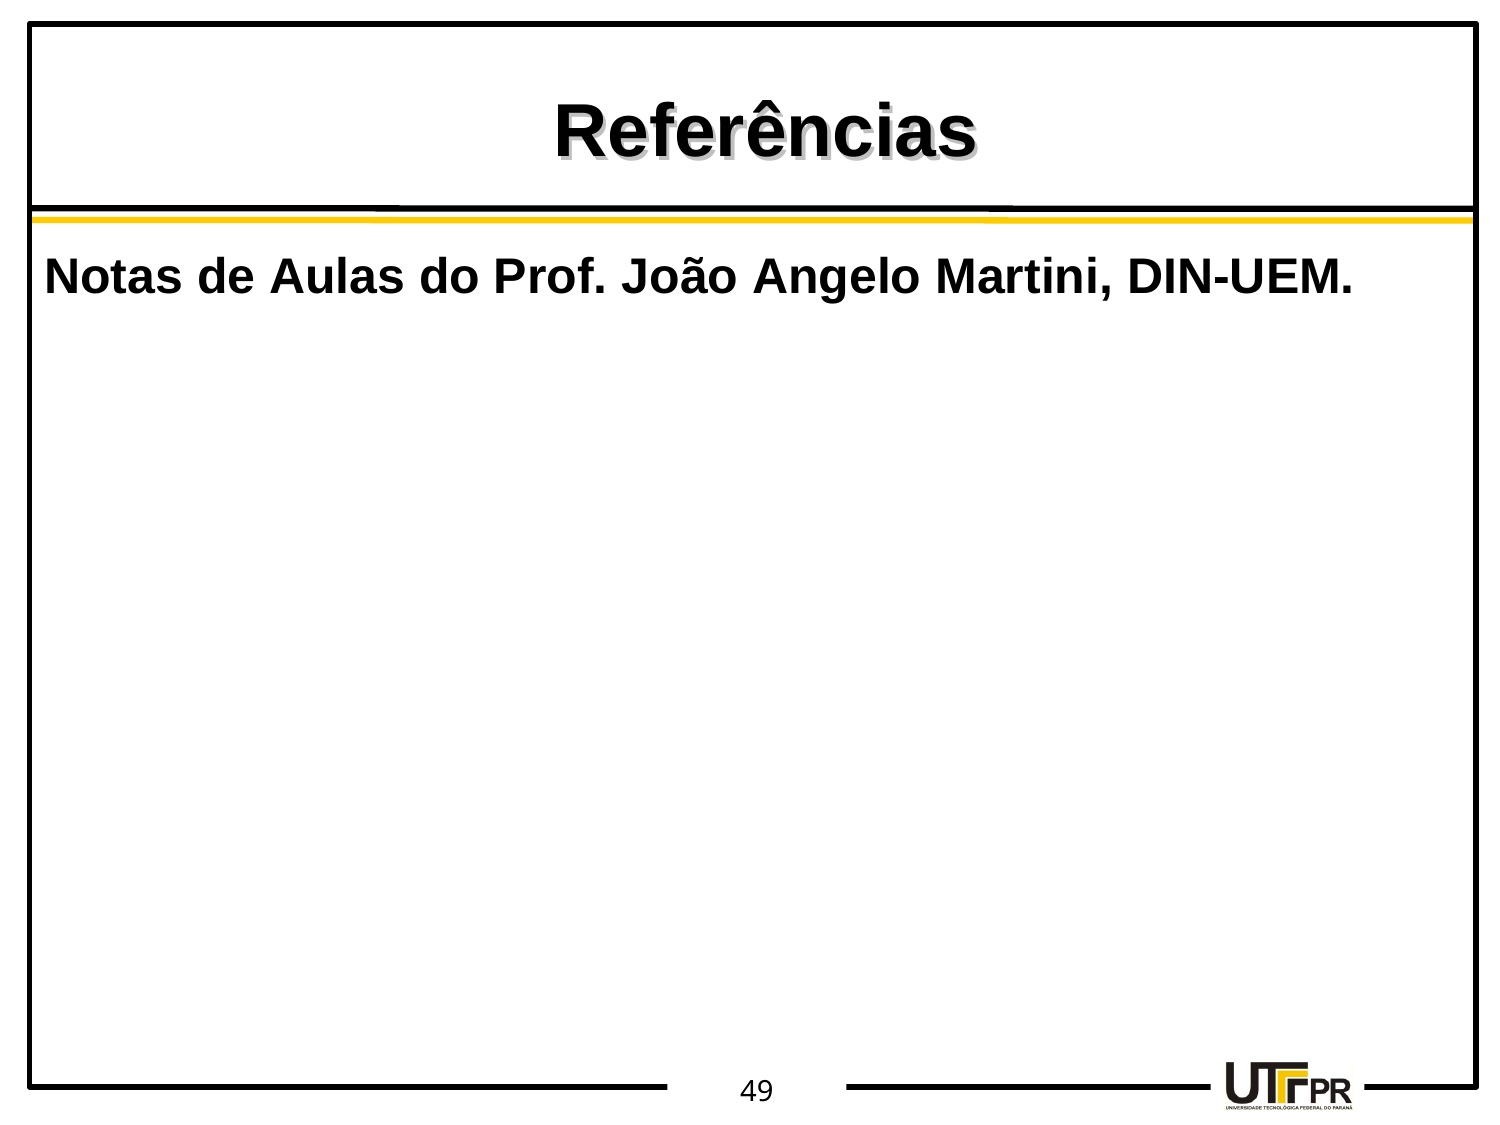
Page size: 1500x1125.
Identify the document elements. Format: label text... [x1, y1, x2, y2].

text_box Notas de Aulas do Prof. João Angelo Martini, DIN-UEM. [29, 236, 1477, 372]
text_box Referências [29, 29, 1477, 207]
picture [1225, 1062, 1353, 1110]
